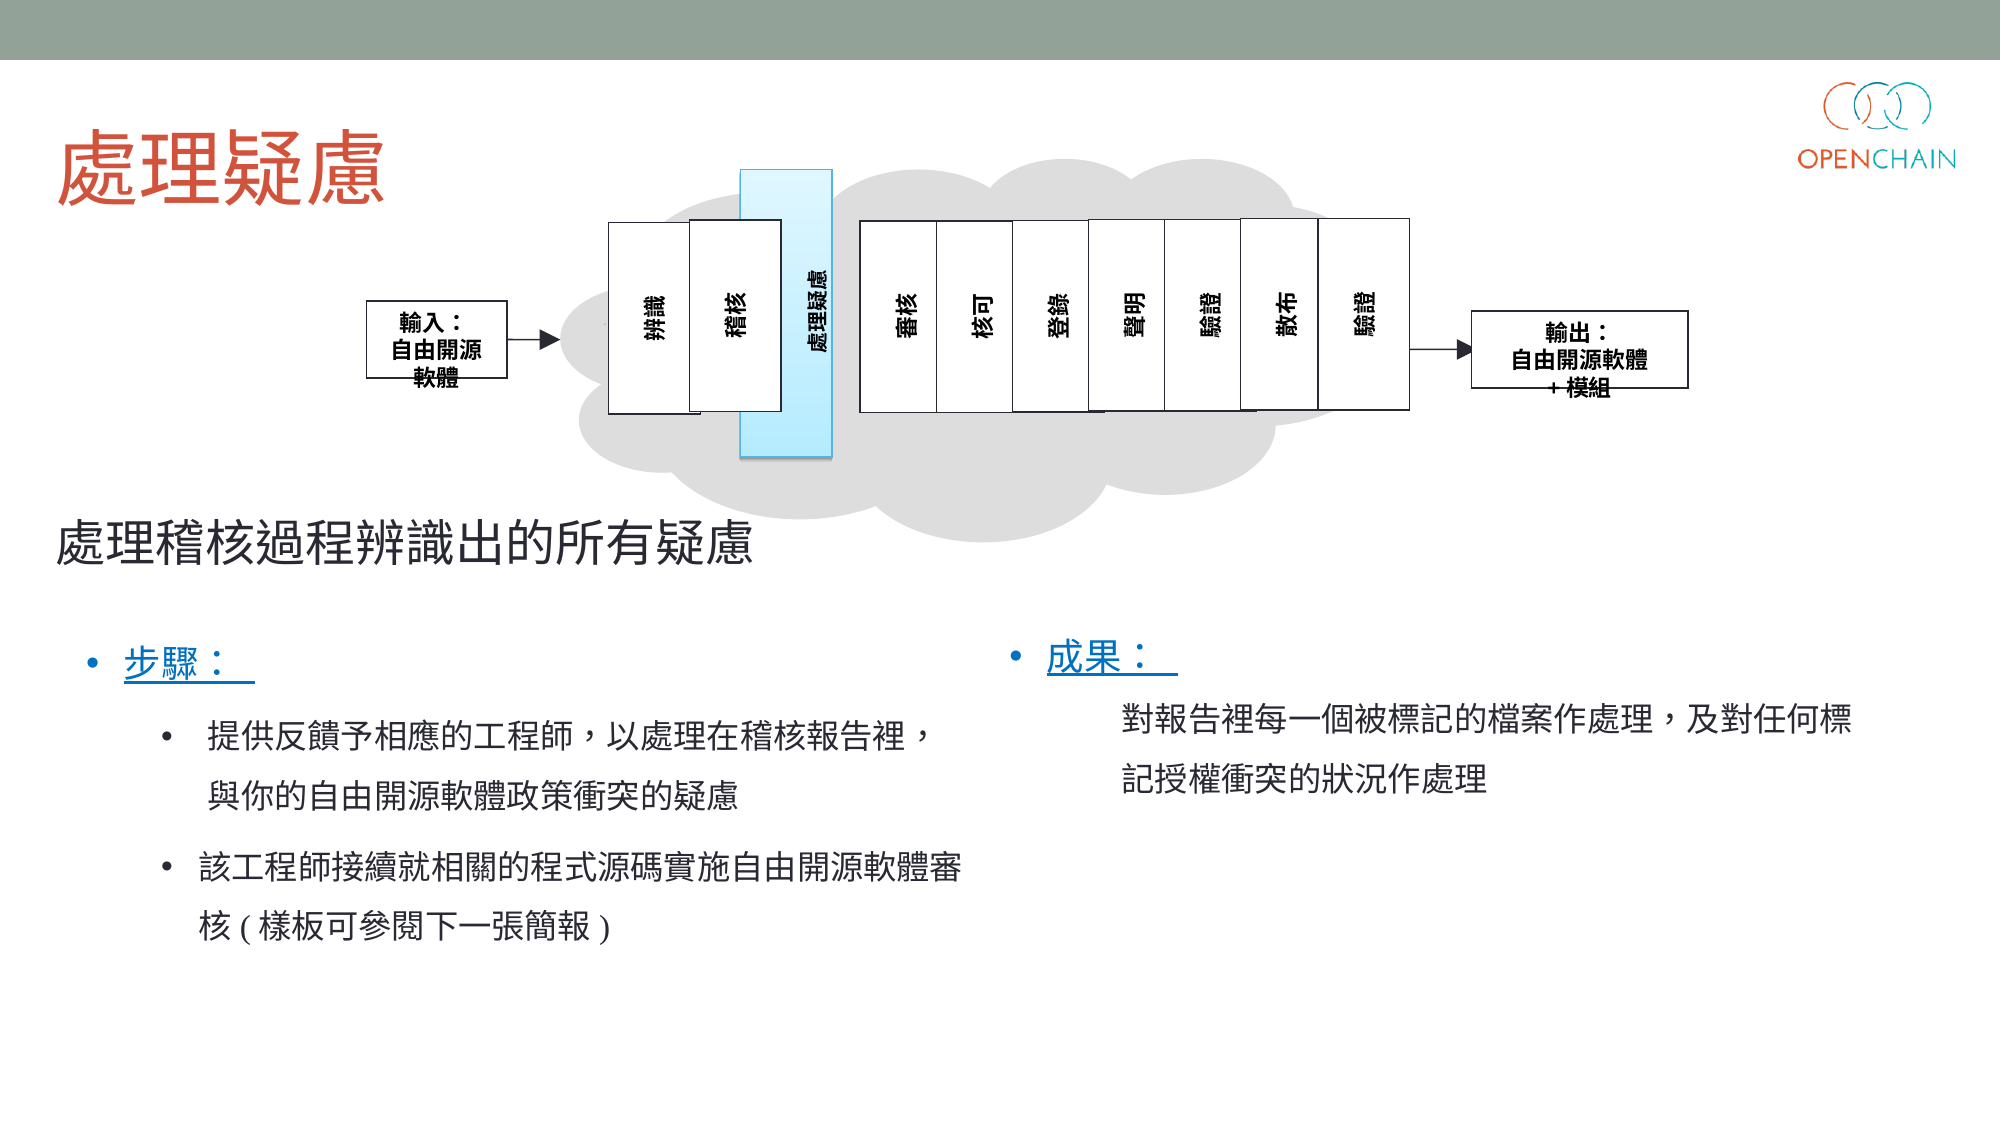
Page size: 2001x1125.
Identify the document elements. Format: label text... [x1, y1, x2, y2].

text_box 核可 [936, 220, 1029, 413]
text_box 成果： 對報告裡每一個被標記的檔案作處理，及對任何標記授權衝突的狀況作處理 [994, 602, 1898, 981]
picture [1798, 82, 1955, 169]
text_box [664, 169, 771, 222]
text_box 審核 [860, 220, 936, 413]
text_box 散布 [1240, 218, 1318, 411]
text_box 驗證 [1164, 219, 1257, 412]
text_box 輸出： 自由開源軟體 +模組 [1471, 310, 1688, 388]
text_box [560, 291, 1334, 543]
text_box 處理疑慮 [771, 167, 863, 456]
text_box 輸入： 自由開源軟體 [366, 301, 507, 378]
text_box 驗證 [1318, 218, 1410, 411]
text_box 稽核 [689, 219, 782, 412]
text_box 步驟： 提供反饋予相應的工程師，以處理在稽核報告裡，與你的自由開源軟體政策衝突的疑慮 該工程師接續就相關的程式源碼實施自由開源軟體審核(樣板可參閱下一張簡報) [71, 610, 980, 1040]
text_box 辨識 [608, 222, 701, 415]
text_box 登錄 [1012, 220, 1088, 412]
text_box 處理稽核過程辨識出的所有疑慮 [40, 503, 1229, 580]
text_box 處理疑慮 [40, 84, 1841, 247]
text_box [863, 158, 1329, 220]
text_box 聲明 [1088, 219, 1164, 412]
